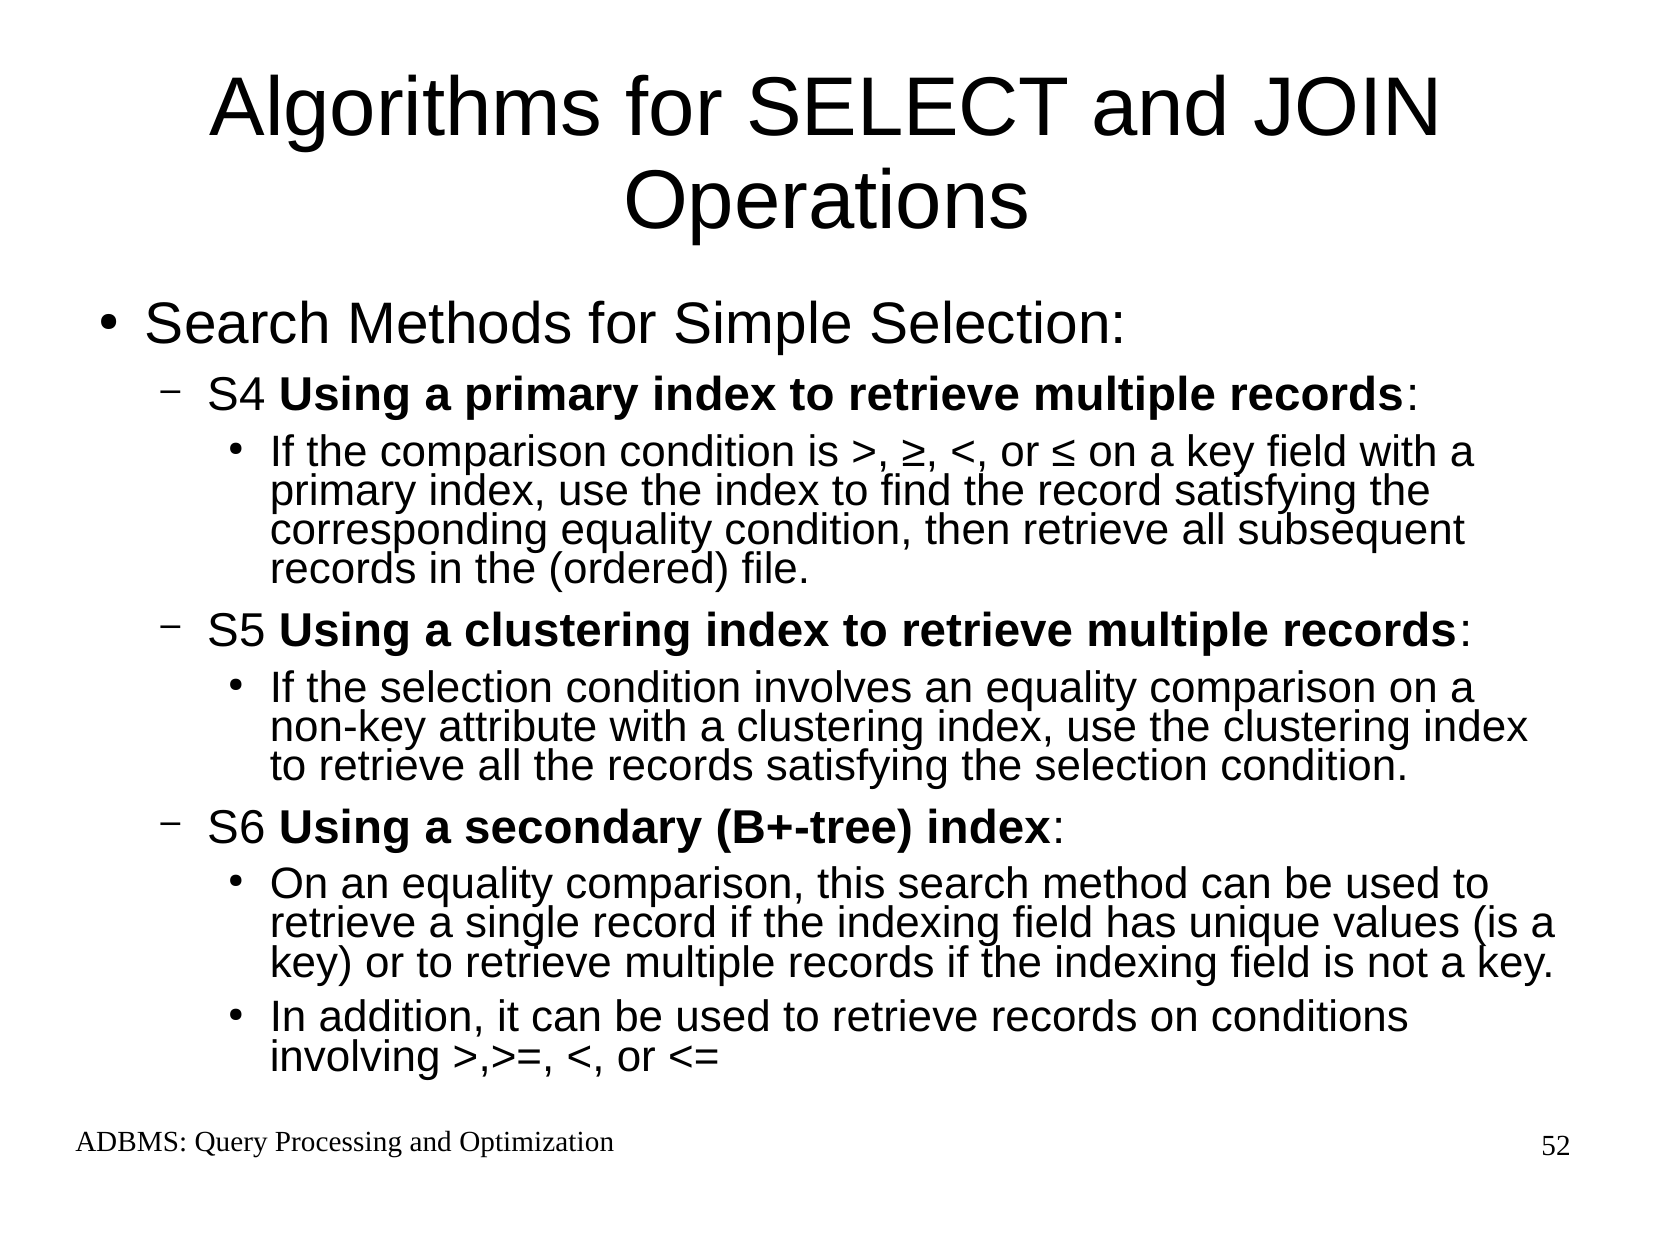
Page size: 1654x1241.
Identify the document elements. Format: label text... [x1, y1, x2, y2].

title Algorithms for SELECT and JOIN Operations [82, 49, 1571, 257]
list Search Methods for Simple Selection: S4 Using a primary index to retrieve multiple records: If the comparison condition is >, ≥, <, or ≤ on a key field with a primary index, use the index to find the record satisfying the corresponding equality condition, then retrieve all subsequent records in the (ordered) file. S5 Using a clustering index to retrieve multiple records: If the selection condition involves an equality comparison on a non-key attribute with a clustering index, use the clustering index to retrieve all the records satisfying the selection condition. S6 Using a secondary (B+-tree) index: On an equality comparison, this search method can be used to retrieve a single record if the indexing field has unique values (is a key) or to retrieve multiple records if the indexing field is not a key. In addition, it can be used to retrieve records on conditions involving >,>=, <, or <= [82, 290, 1571, 1096]
